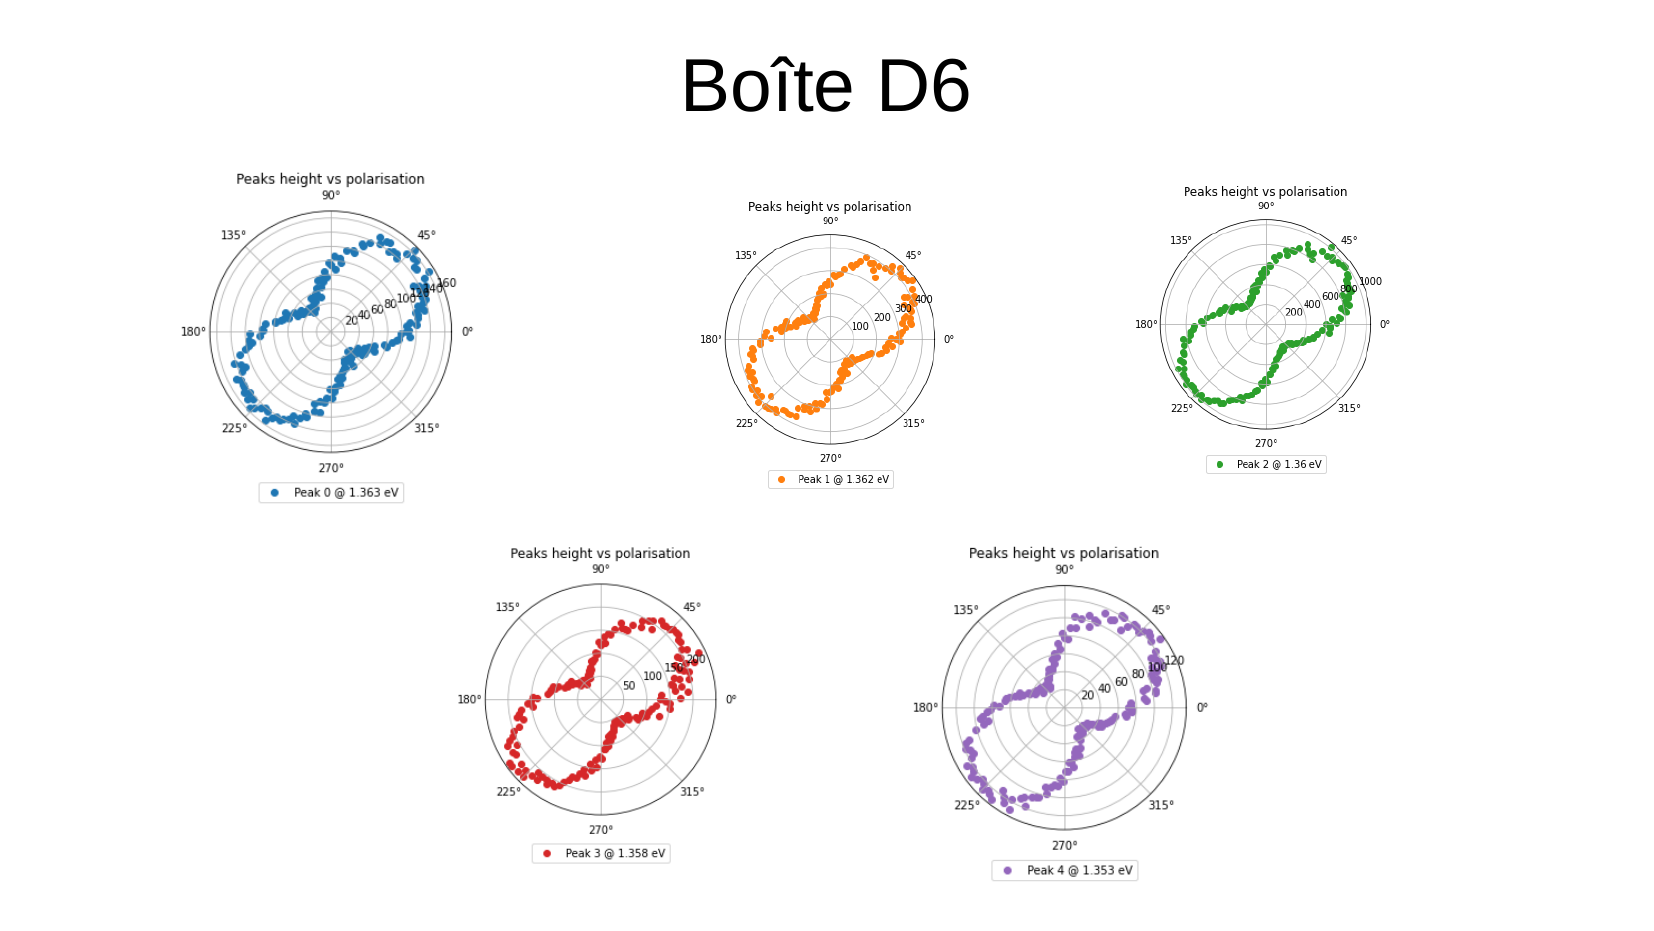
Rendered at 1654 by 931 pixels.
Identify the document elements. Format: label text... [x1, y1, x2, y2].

picture [173, 165, 481, 511]
title Boîte D6 [82, 7, 1571, 163]
picture [1128, 179, 1396, 479]
picture [693, 194, 961, 494]
picture [450, 540, 744, 871]
picture [905, 539, 1216, 888]
